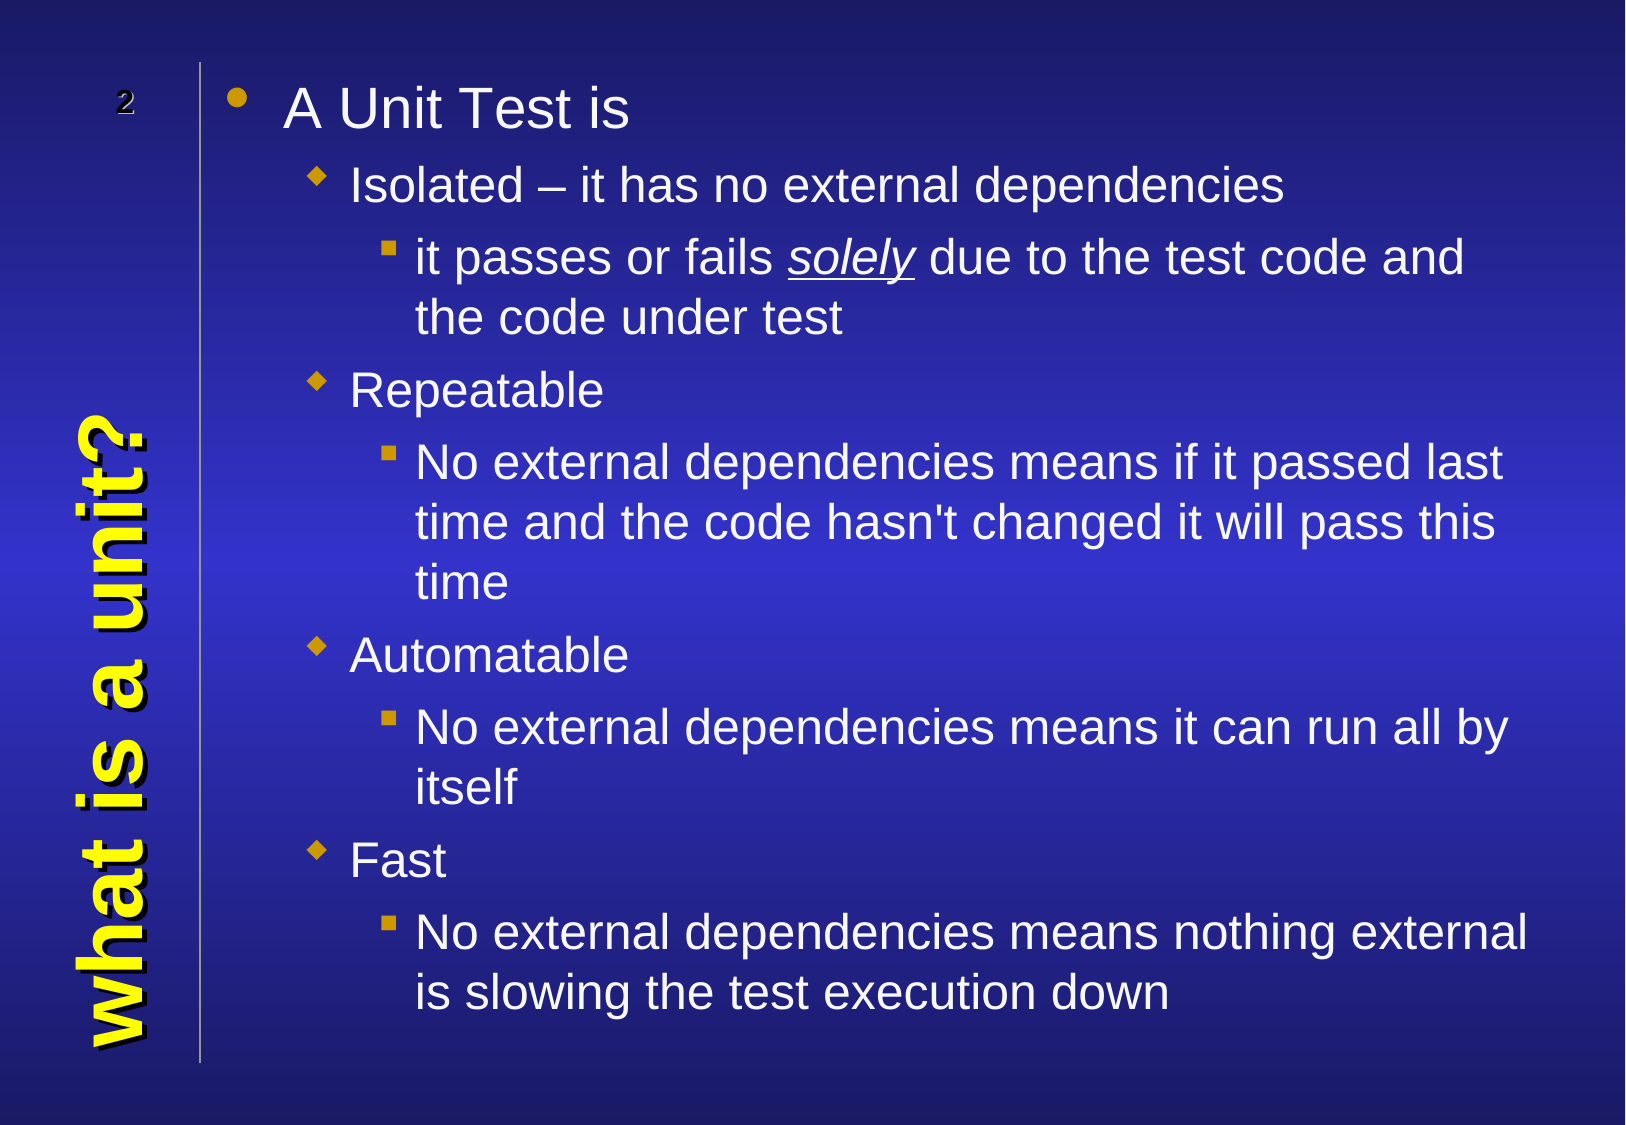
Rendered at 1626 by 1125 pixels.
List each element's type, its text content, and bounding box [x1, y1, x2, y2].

text_box A Unit Test is Isolated – it has no external dependencies it passes or fails solely due to the test code and the code under test Repeatable No external dependencies means if it passed last time and the code hasn't changed it will pass this time Automatable No external dependencies means it can run all by itself Fast No external dependencies means nothing external is slowing the test execution down [212, 62, 1550, 1063]
title what is a unit? [37, 162, 176, 1063]
